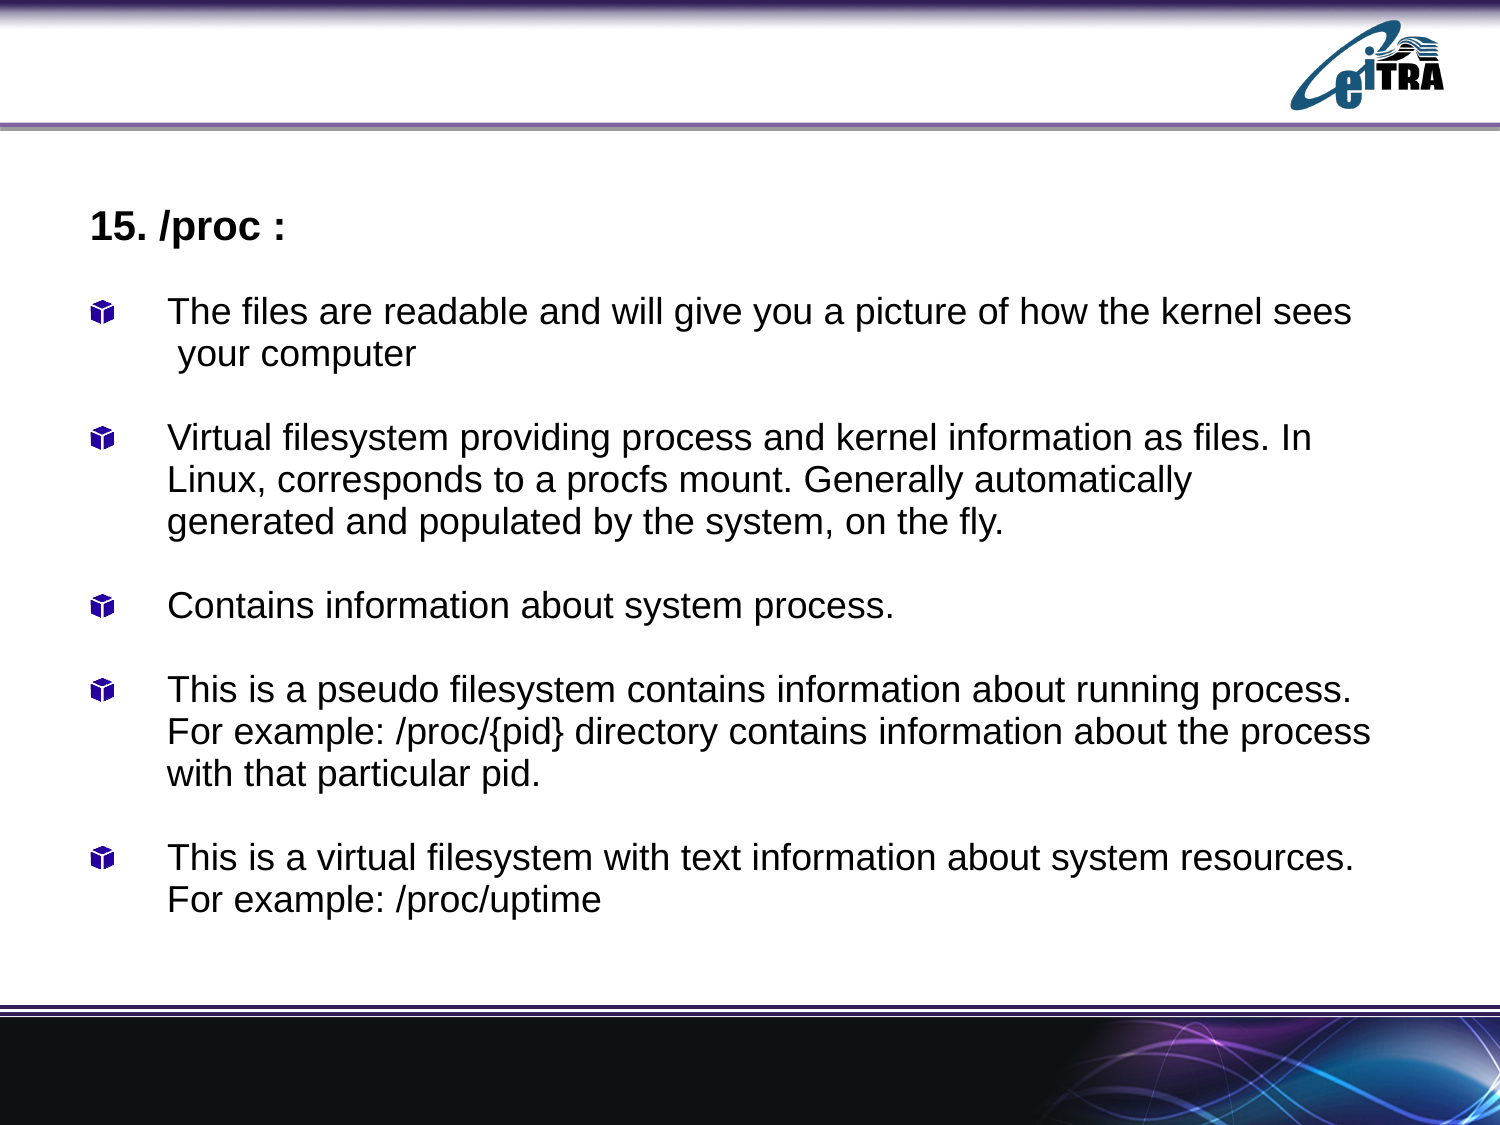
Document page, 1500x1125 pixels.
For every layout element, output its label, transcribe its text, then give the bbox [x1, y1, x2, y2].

picture [0, 1005, 1500, 1125]
picture [0, 0, 1500, 146]
text_box 15. /proc : The files are readable and will give you a picture of how the kernel sees your computer Virtual filesystem providing process and kernel information as files. In Linux, corresponds to a procfs mount. Generally automatically generated and populated by the system, on the fly. Contains information about system process. This is a pseudo filesystem contains information about running process. For example: /proc/{pid} directory contains information about the process with that particular pid. This is a virtual filesystem with text information about system resources. For example: /proc/uptime [75, 195, 1411, 963]
